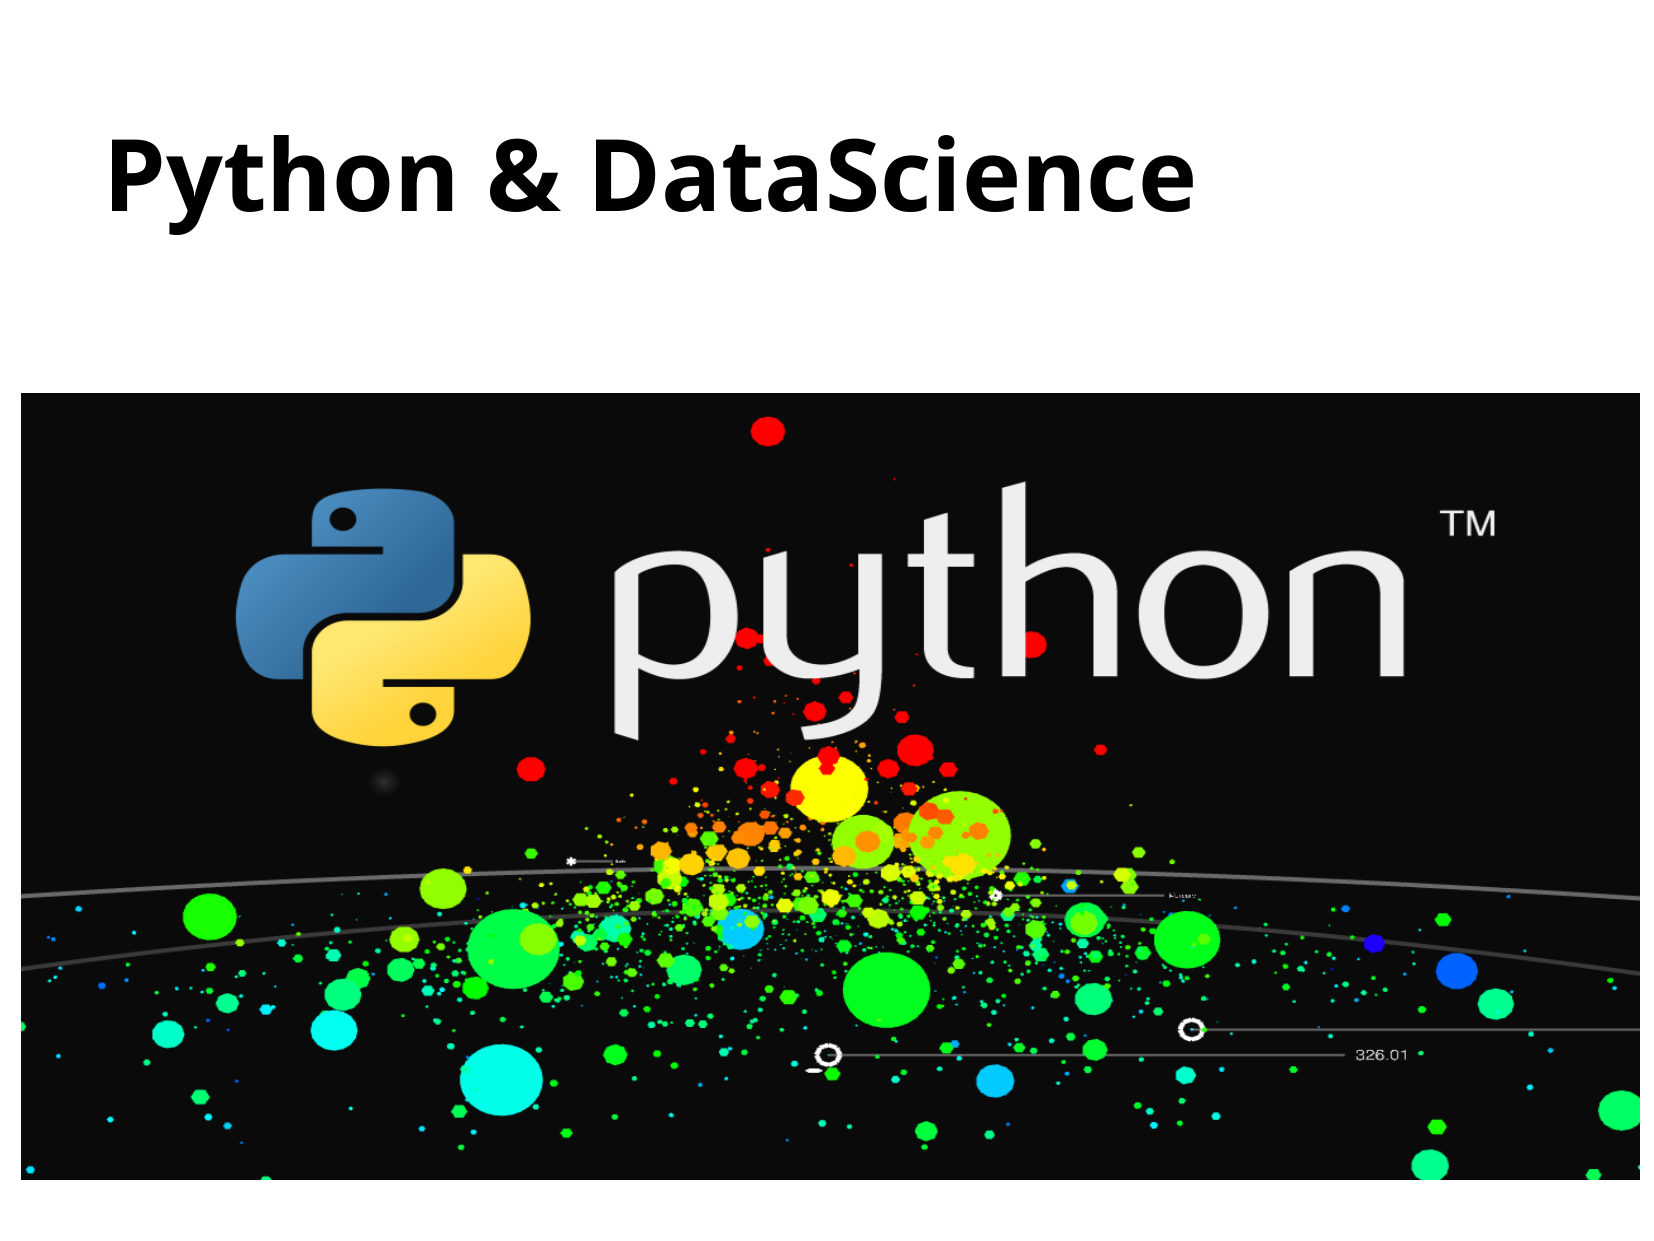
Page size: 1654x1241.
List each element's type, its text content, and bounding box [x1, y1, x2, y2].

text_box Python & DataScience [89, 96, 1342, 307]
picture [21, 393, 1640, 1180]
